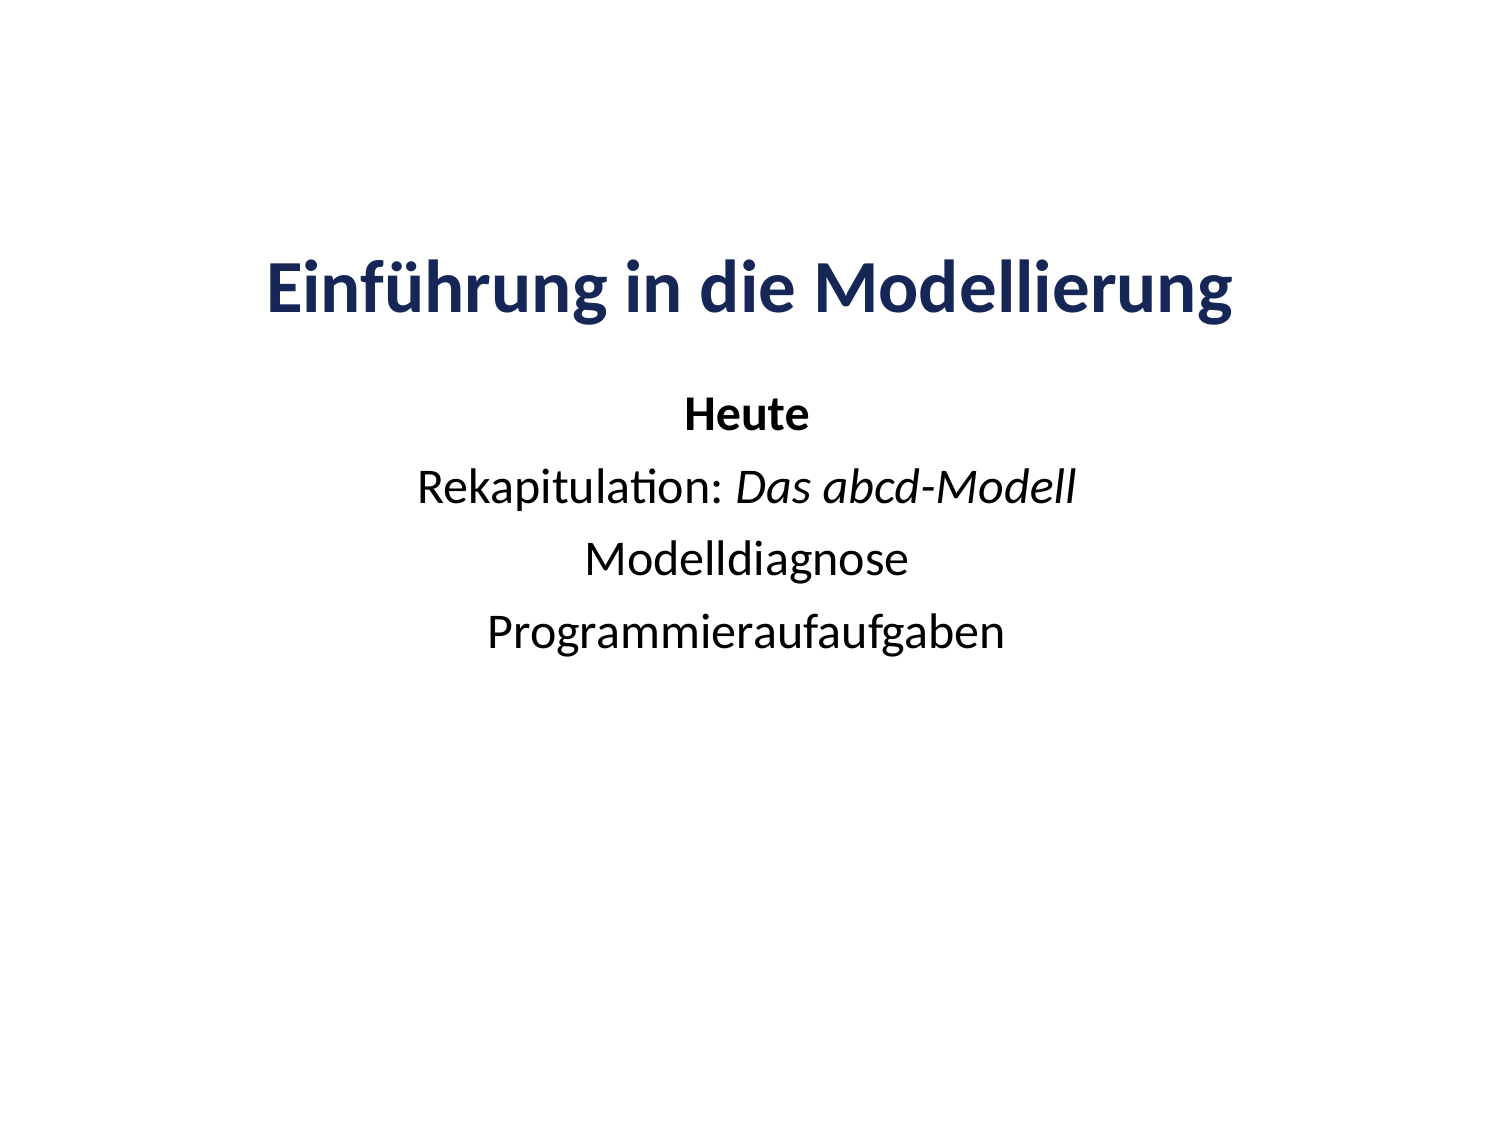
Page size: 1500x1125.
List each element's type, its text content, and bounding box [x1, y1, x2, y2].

text_box Einführung in die Modellierung [0, 229, 1500, 533]
text_box Heute Rekapitulation: Das abcd-Modell Modelldiagnose Programmieraufaufgaben [0, 533, 1495, 666]
